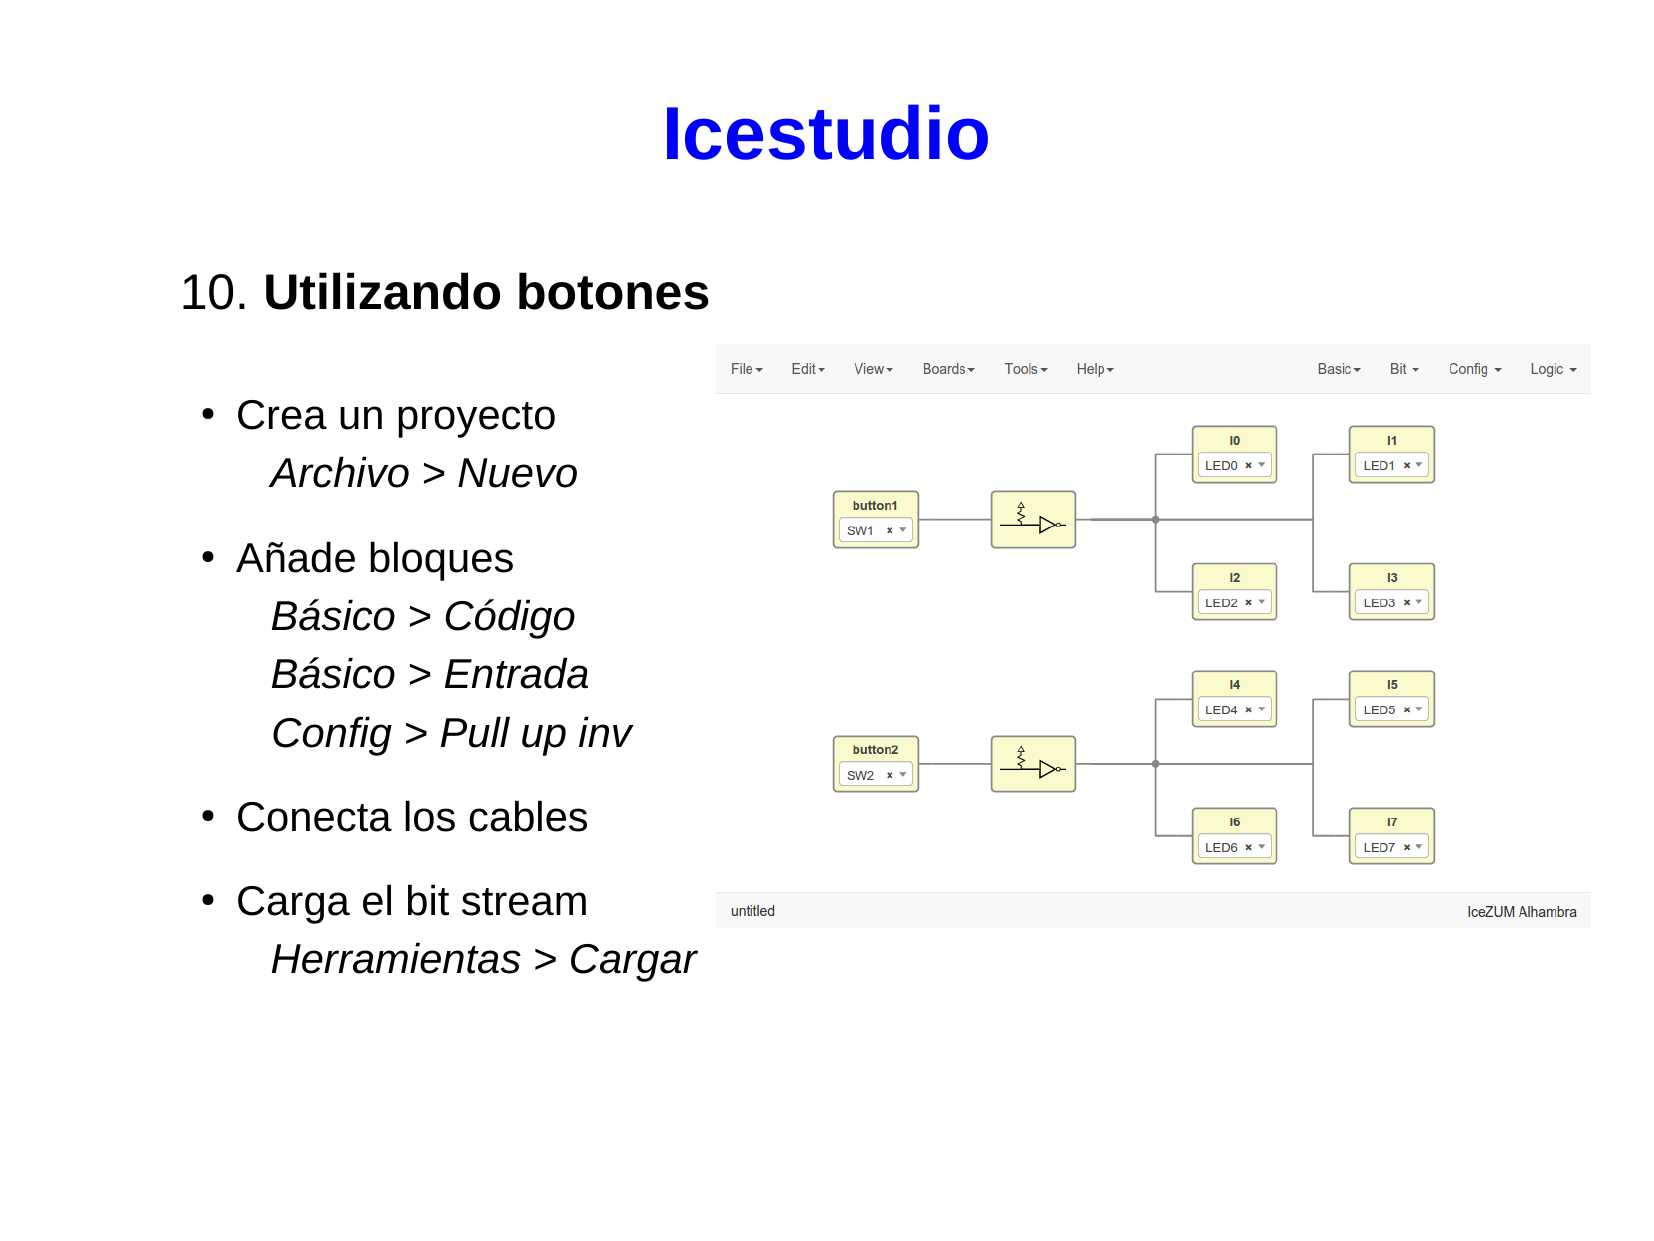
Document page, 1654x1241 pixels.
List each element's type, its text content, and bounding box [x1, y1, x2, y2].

text_box 10. Utilizando botones [165, 239, 751, 345]
title Icestudio [82, 30, 1571, 238]
picture [716, 344, 1591, 928]
text_box Crea un proyecto Archivo > Nuevo Añade bloques Básico > Código Básico > Entrada Config > Pull up inv Conecta los cables Carga el bit stream Herramientas > Cargar [185, 384, 1486, 1192]
